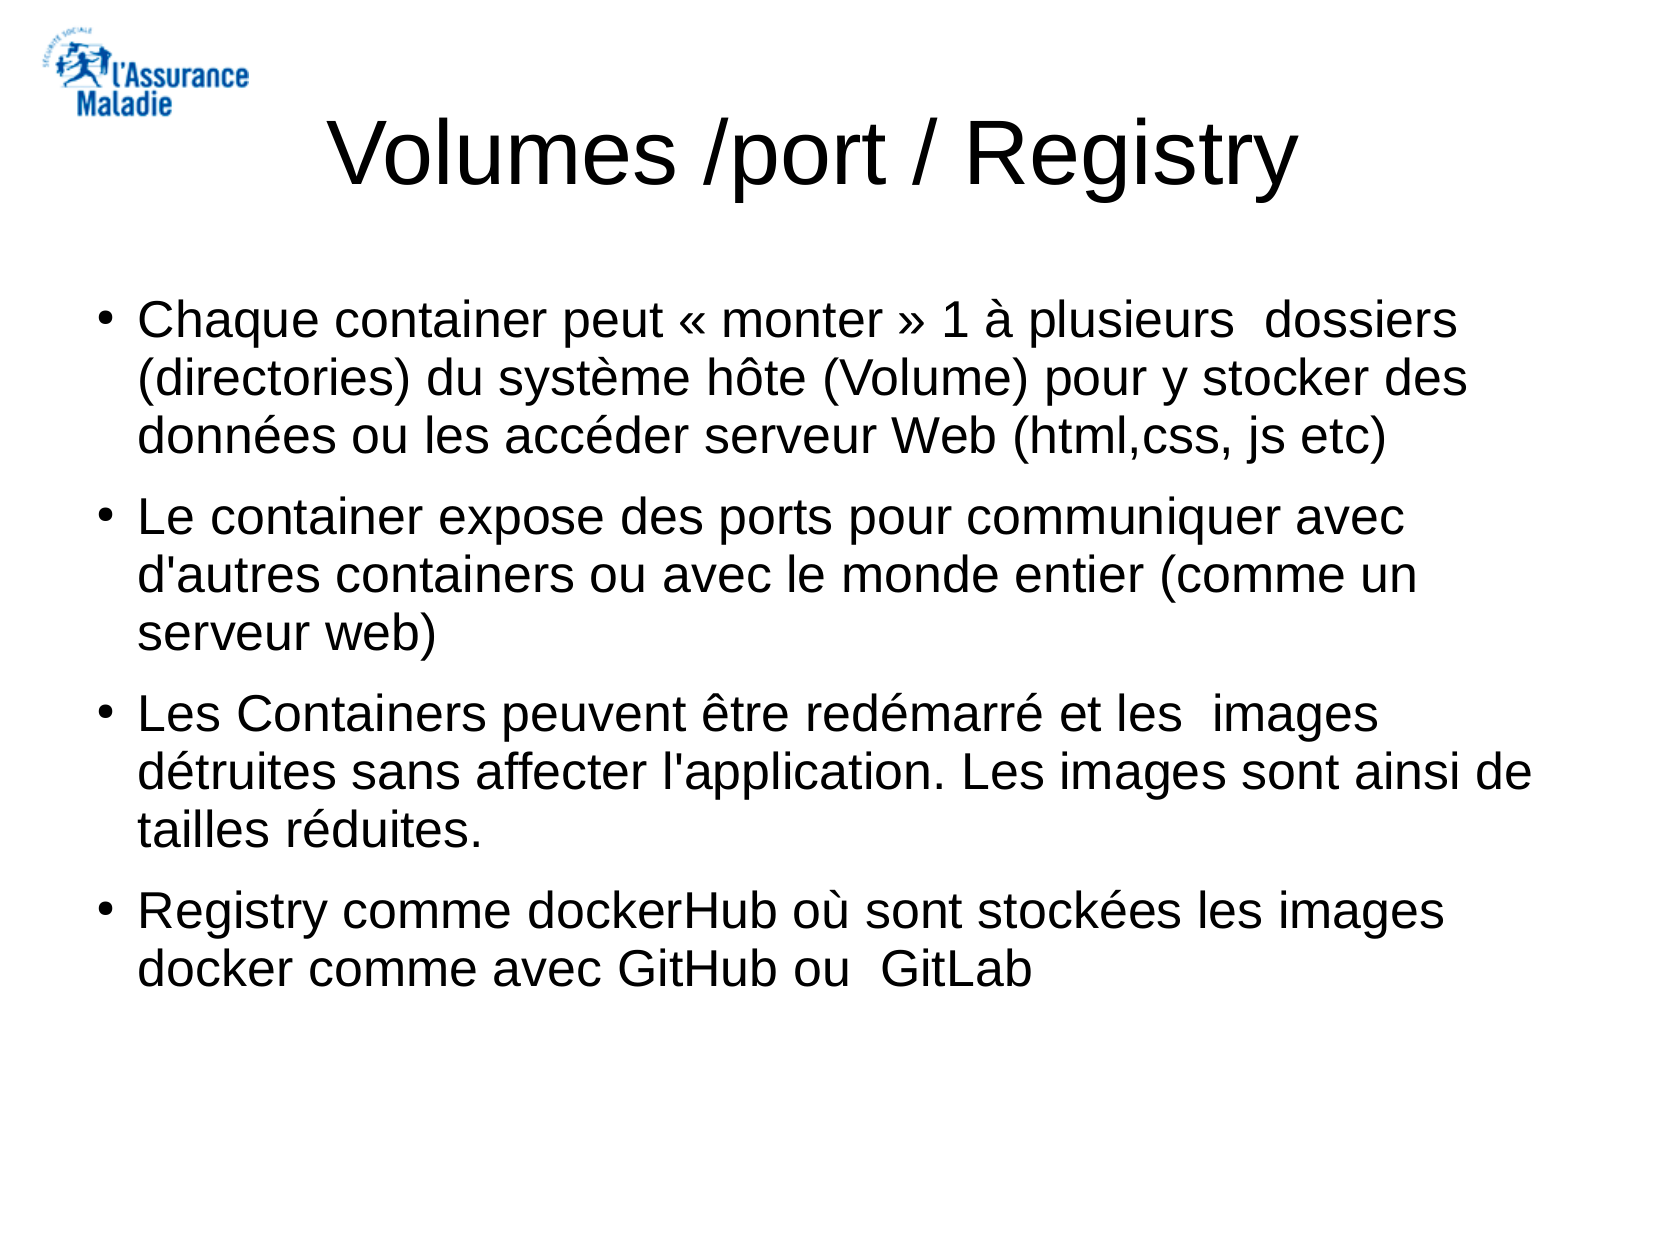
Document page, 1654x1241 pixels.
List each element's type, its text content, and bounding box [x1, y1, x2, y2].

list Chaque container peut « monter » 1 à plusieurs dossiers (directories) du système hôte (Volume) pour y stocker des données ou les accéder serveur Web (html,css, js etc) Le container expose des ports pour communiquer avec d'autres containers ou avec le monde entier (comme un serveur web) Les Containers peuvent être redémarré et les images détruites sans affecter l'application. Les images sont ainsi de tailles réduites. Registry comme dockerHub où sont stockées les images docker comme avec GitHub ou GitLab [82, 290, 1571, 1010]
picture [21, 23, 249, 118]
title Volumes /port / Registry [82, 49, 1571, 257]
